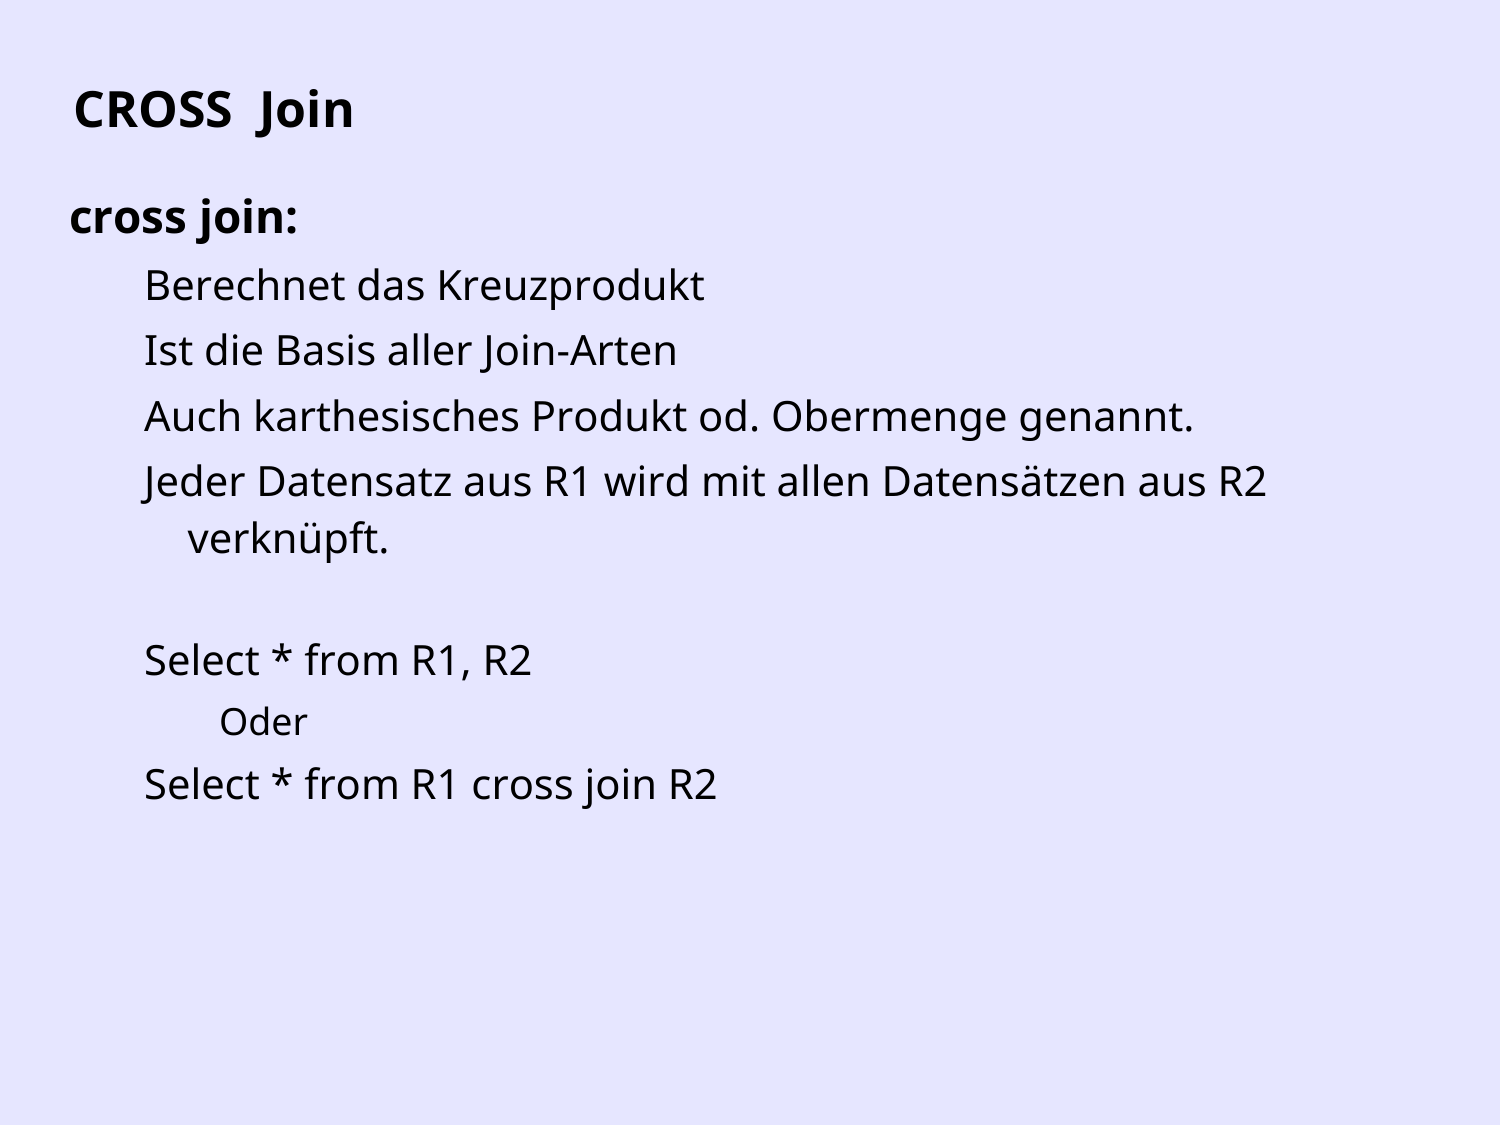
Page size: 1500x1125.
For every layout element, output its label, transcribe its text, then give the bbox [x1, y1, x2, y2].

title CROSS Join [59, 0, 1335, 150]
list cross join: Berechnet das Kreuzprodukt Ist die Basis aller Join-Arten Auch karthesisches Produkt od. Obermenge genannt. Jeder Datensatz aus R1 wird mit allen Datensätzen aus R2 verknüpft. Select * from R1, R2 Oder Select * from R1 cross join R2 [54, 177, 1418, 1004]
